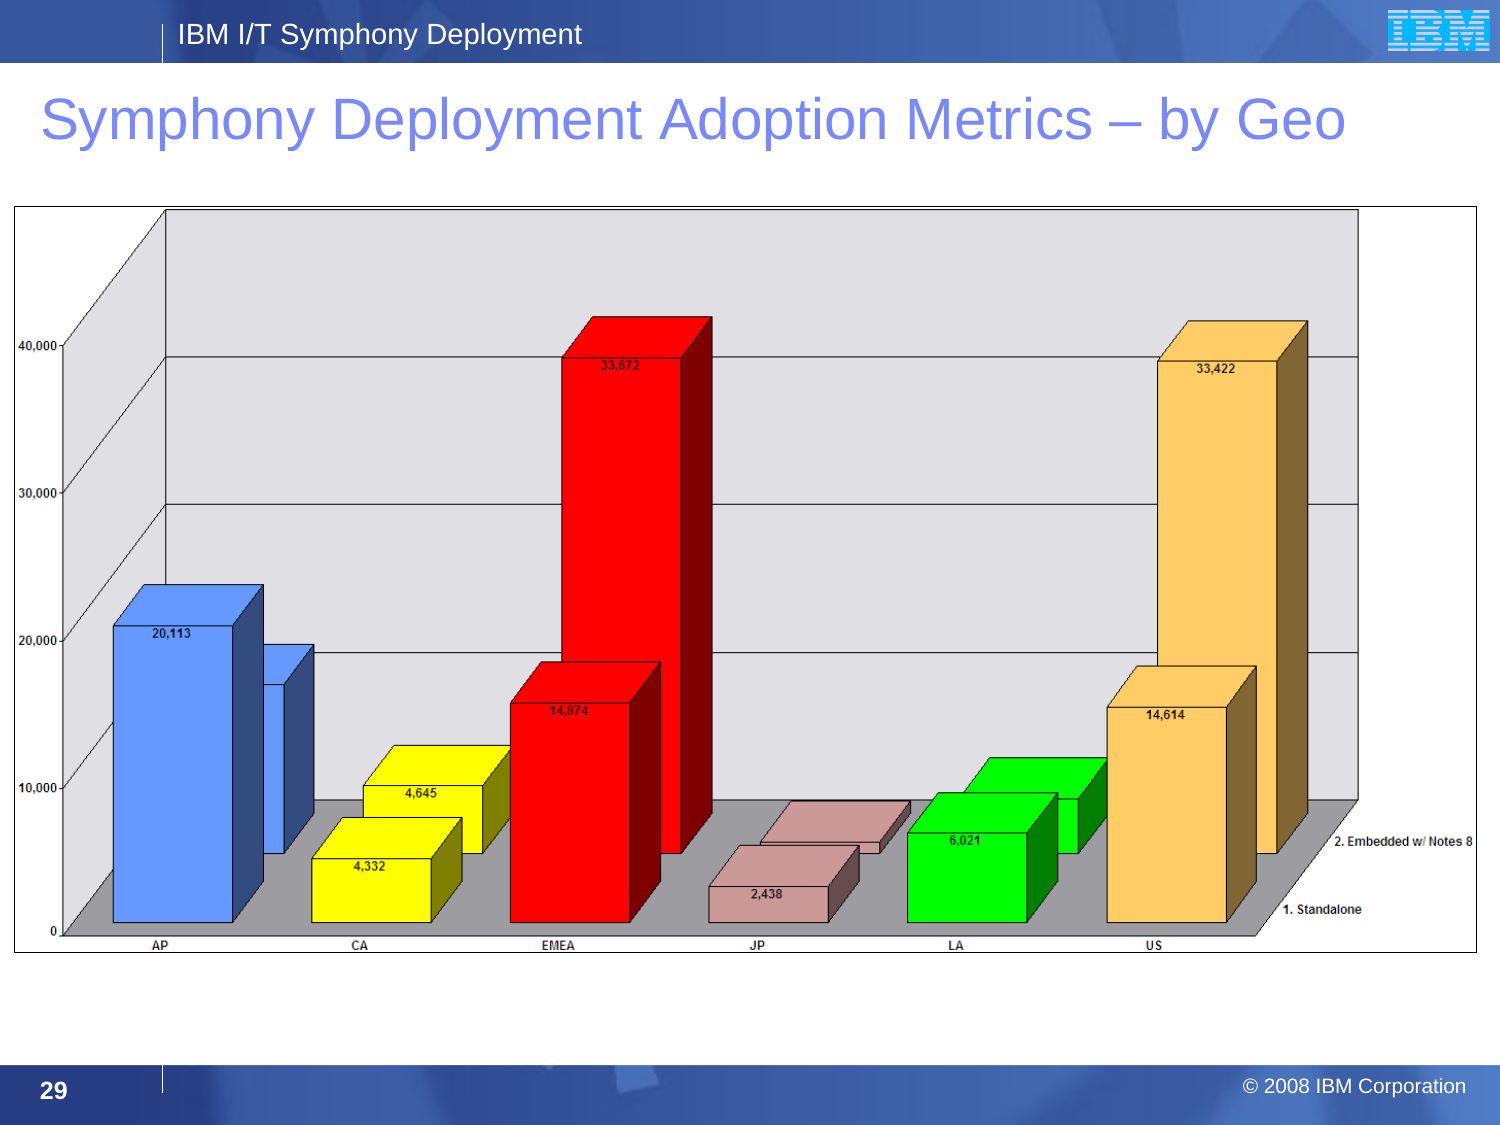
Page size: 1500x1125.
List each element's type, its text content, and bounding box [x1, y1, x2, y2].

picture [14, 206, 1477, 953]
title Symphony Deployment Adoption Metrics – by Geo [25, 78, 1378, 160]
text_box 1 [59, 1074, 142, 1112]
